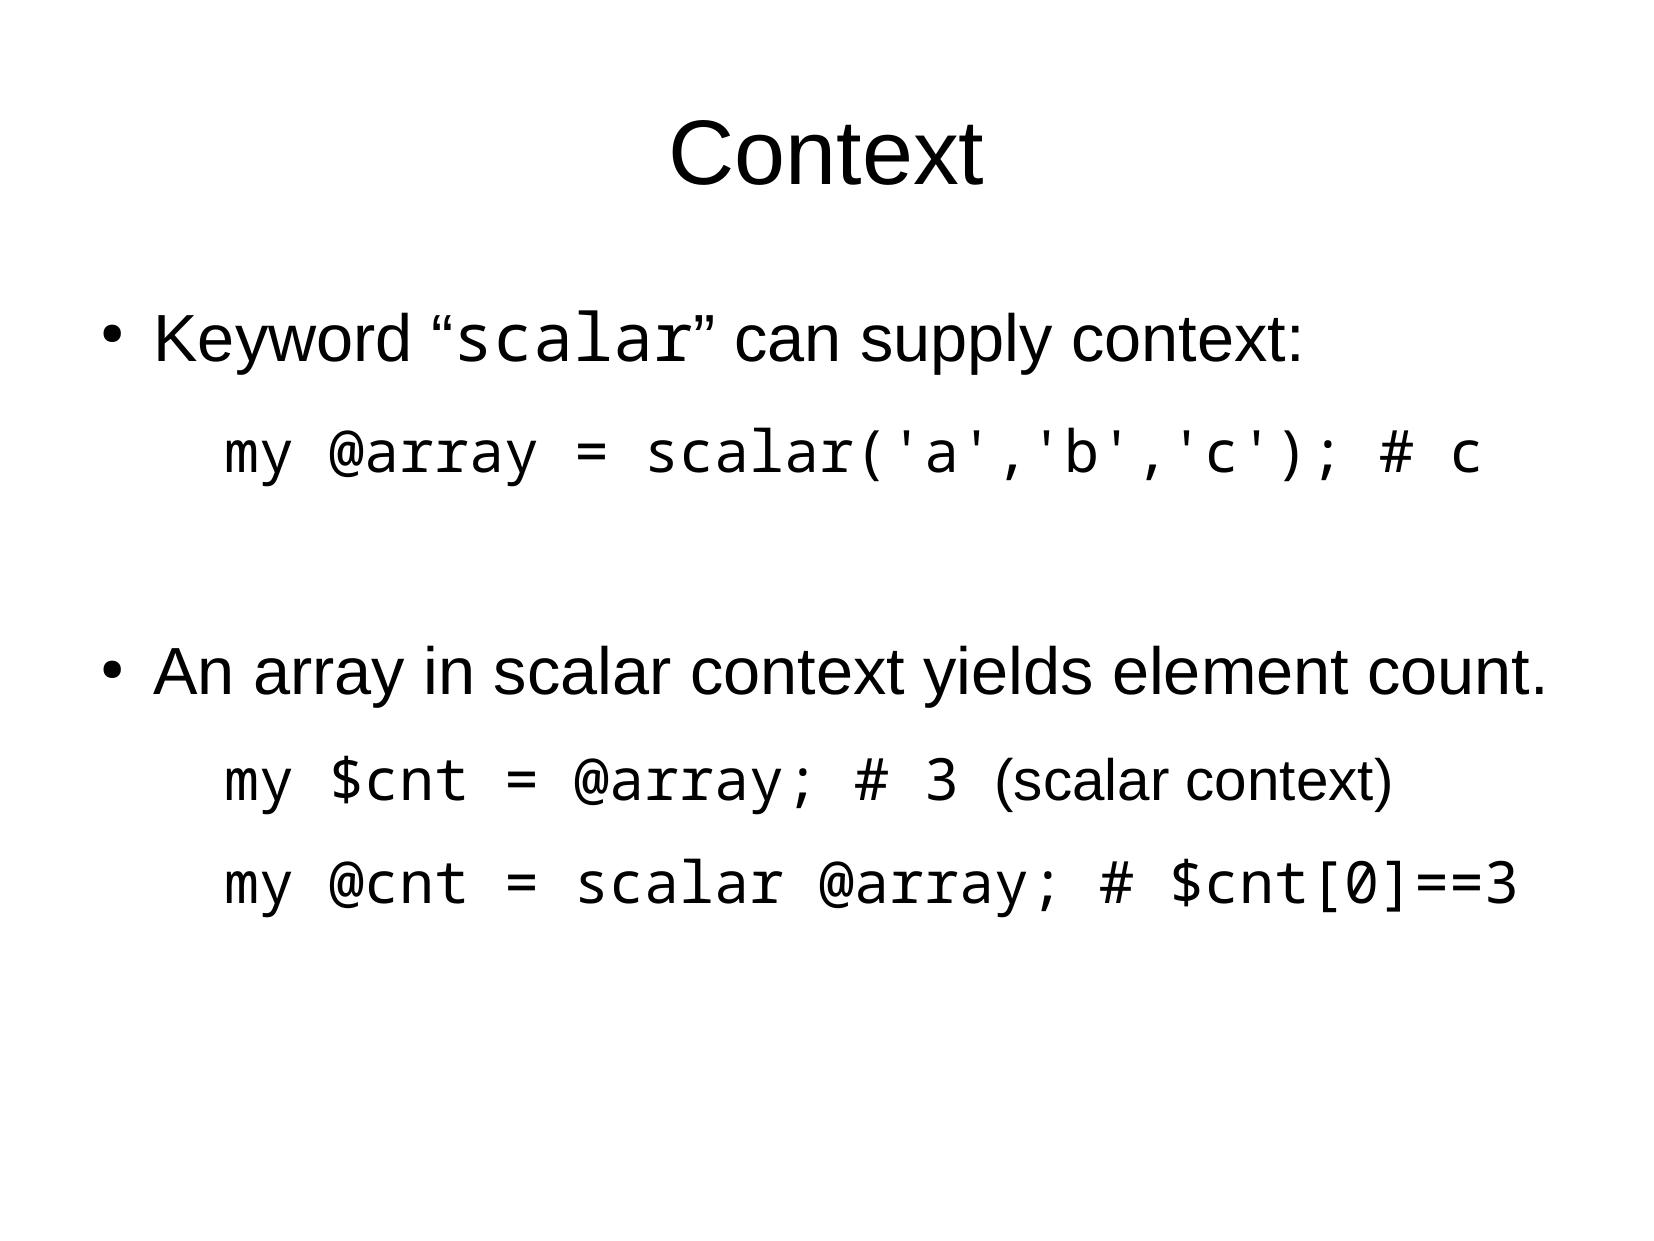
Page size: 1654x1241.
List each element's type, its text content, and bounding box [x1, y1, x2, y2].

title Context [82, 49, 1571, 257]
list Keyword “scalar” can supply context: my @array = scalar('a','b','c'); # c An array in scalar context yields element count. my $cnt = @array; # 3 (scalar context) my @cnt = scalar @array; # $cnt[0]==3 [82, 290, 1571, 1010]
